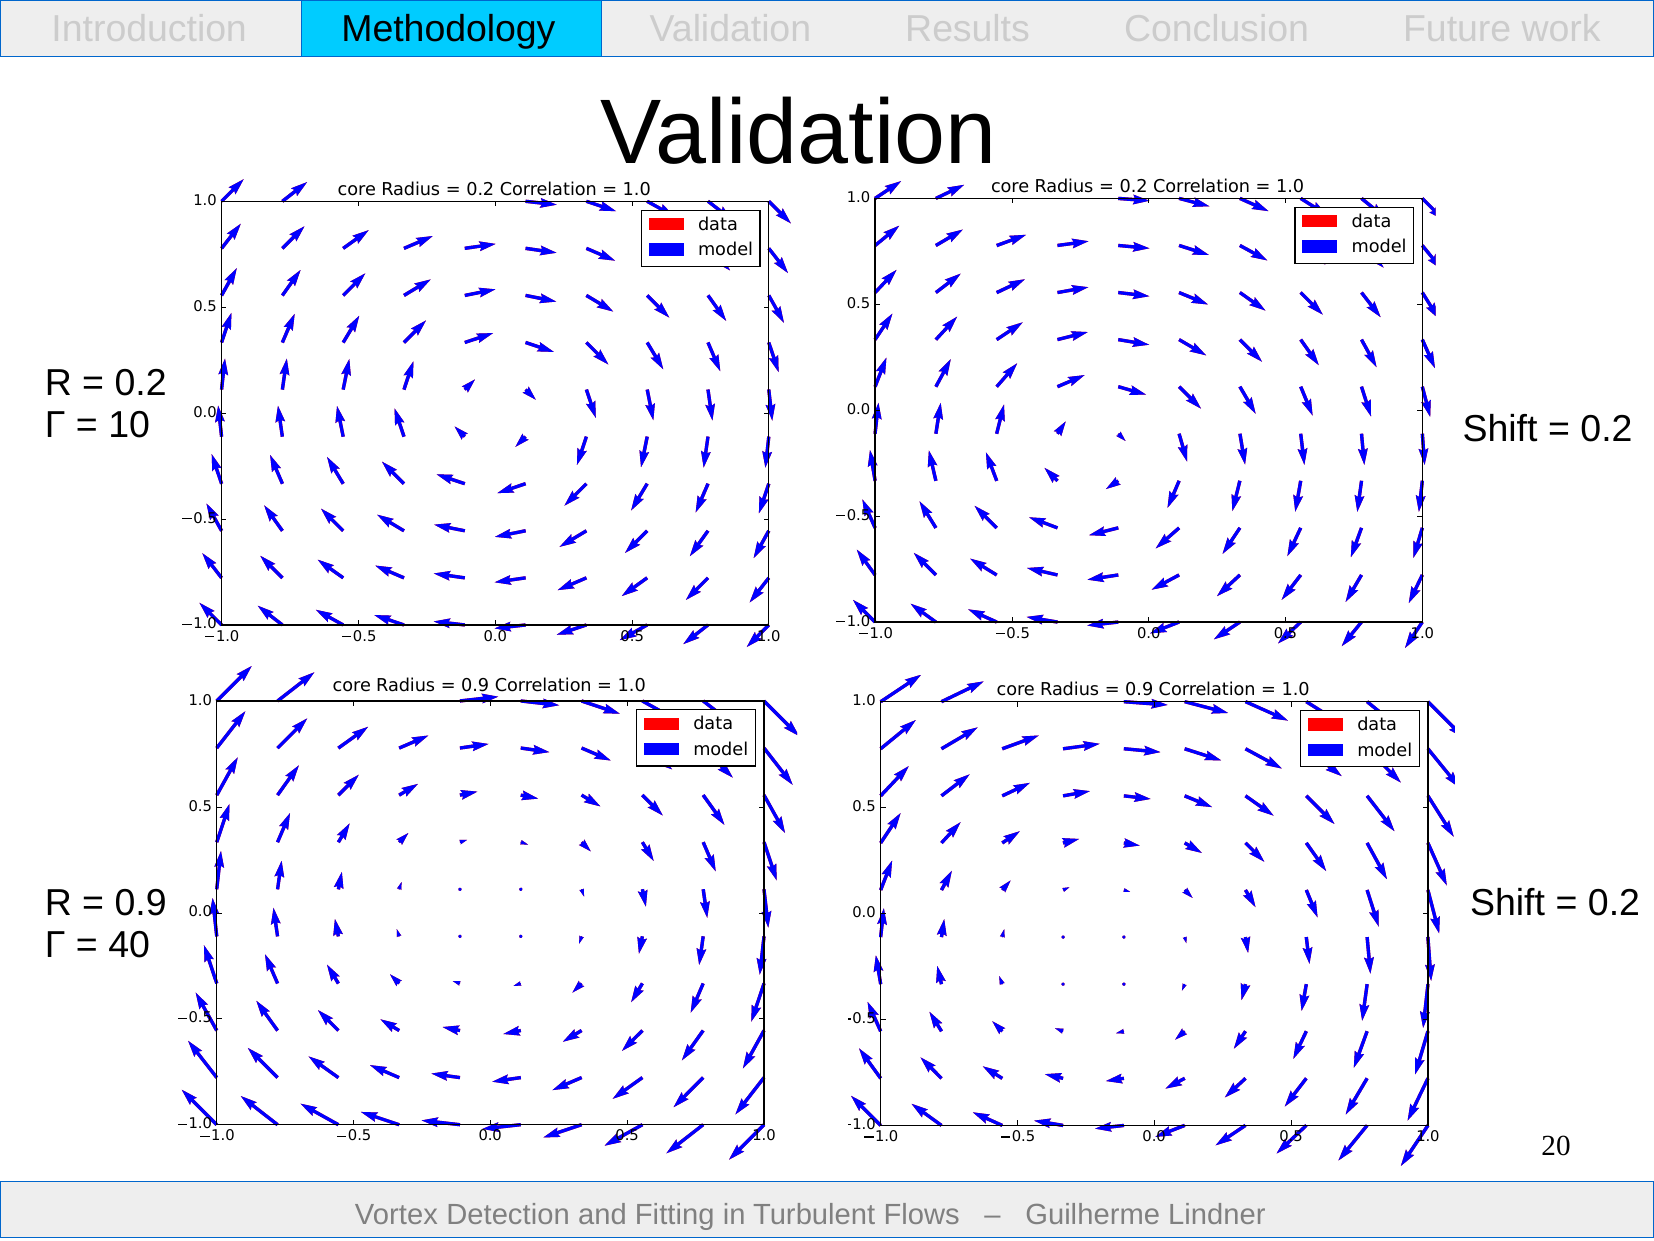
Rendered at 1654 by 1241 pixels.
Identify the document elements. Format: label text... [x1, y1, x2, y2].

text_box [0, 1181, 1654, 1238]
text_box Shift = 0.2 [1455, 874, 1654, 932]
chart [848, 675, 1456, 1167]
chart [170, 231, 802, 1161]
chart [831, 231, 1436, 656]
text_box R = 0.2 Γ = 10 [30, 354, 182, 453]
text_box Introduction Methodology Validation Results Conclusion Future work [0, 0, 1654, 57]
title Validation [76, 34, 1486, 231]
text_box Vortex Detection and Fitting in Turbulent Flows – Guilherme Lindner [340, 1190, 1314, 1241]
text_box Shift = 0.2 [1447, 399, 1654, 466]
text_box R = 0.9 Γ = 40 [30, 873, 182, 973]
